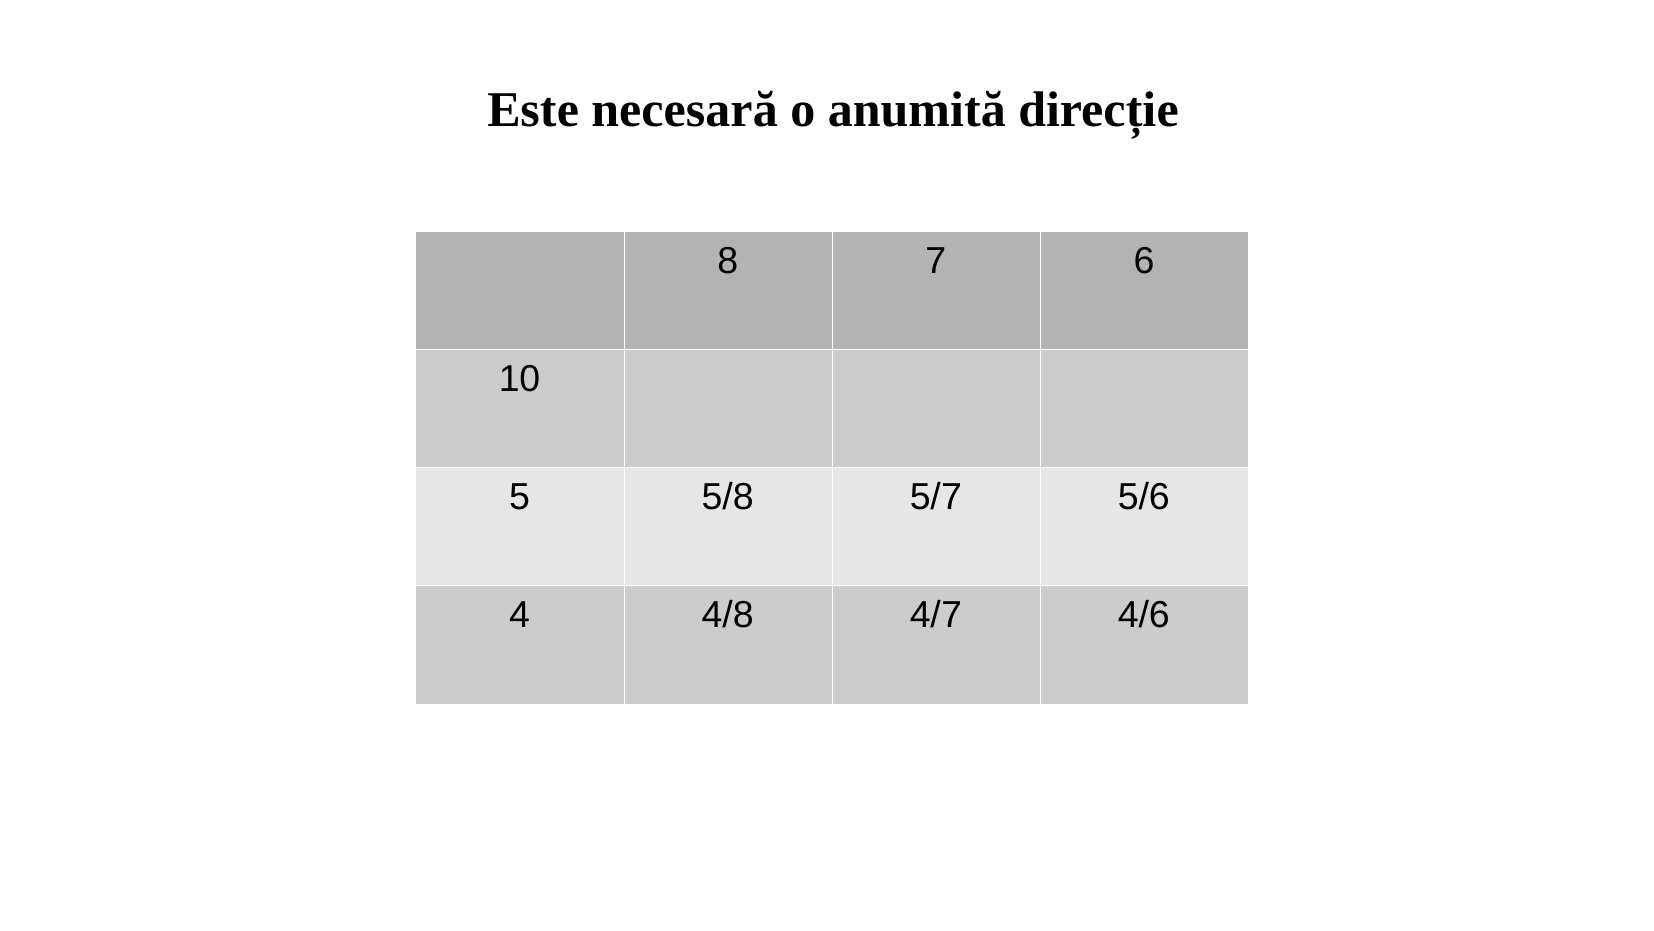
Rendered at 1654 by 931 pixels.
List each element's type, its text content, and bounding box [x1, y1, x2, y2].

text_box Este necesară o anumită direcție [354, 75, 1300, 146]
table_header [416, 232, 624, 349]
table_cell [625, 350, 832, 467]
table_header 8 [625, 232, 832, 349]
table_cell 10 [416, 350, 624, 467]
table_cell 5/8 [625, 468, 832, 585]
table_cell [833, 350, 1040, 467]
table_cell 5 [416, 468, 624, 585]
table_cell 4 [416, 586, 624, 704]
table_cell 4/6 [1041, 586, 1248, 704]
table_cell 5/7 [833, 468, 1040, 585]
table_header 7 [833, 232, 1040, 349]
table_cell 4/7 [833, 586, 1040, 704]
table_cell [1041, 350, 1248, 467]
table_header 6 [1041, 232, 1248, 349]
table_cell 5/6 [1041, 468, 1248, 585]
table_cell 4/8 [625, 586, 832, 704]
